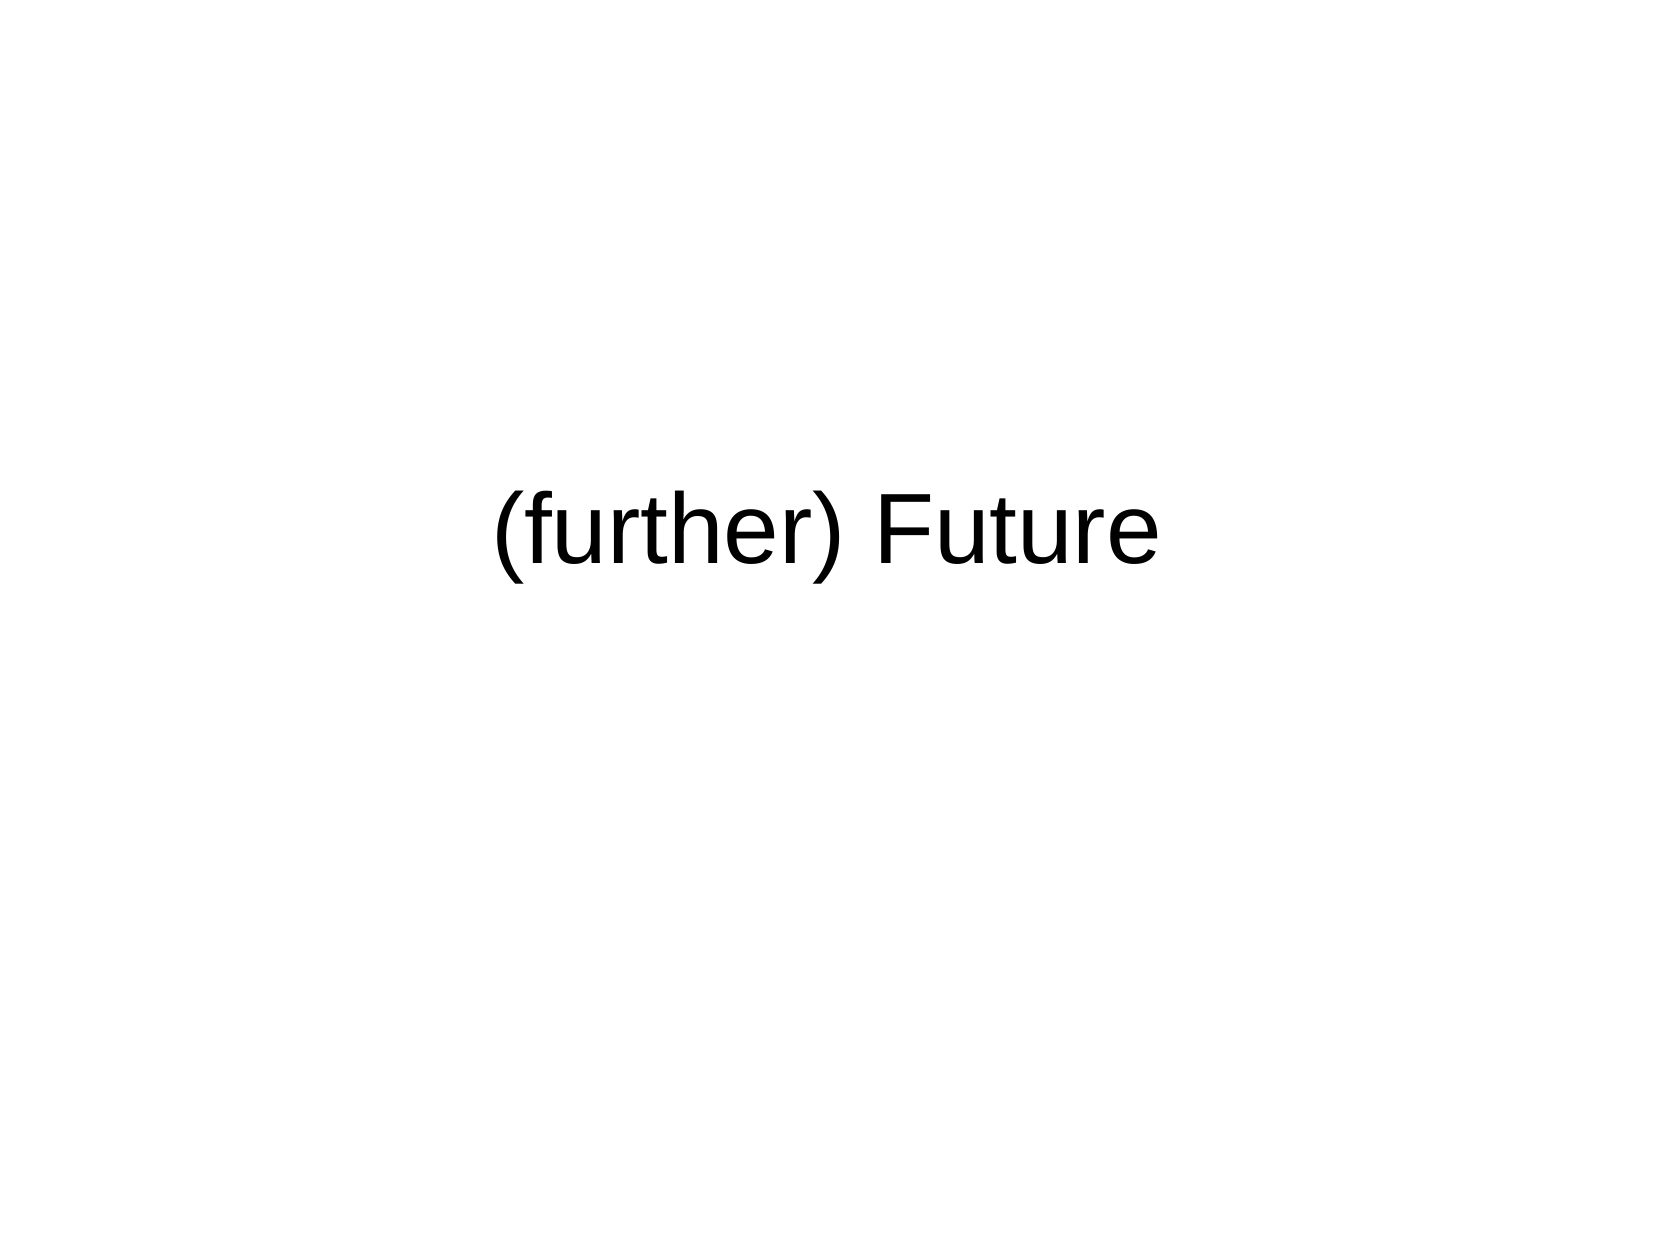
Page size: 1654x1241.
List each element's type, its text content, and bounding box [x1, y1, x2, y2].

subtitle (further) Future [82, 49, 1571, 1010]
